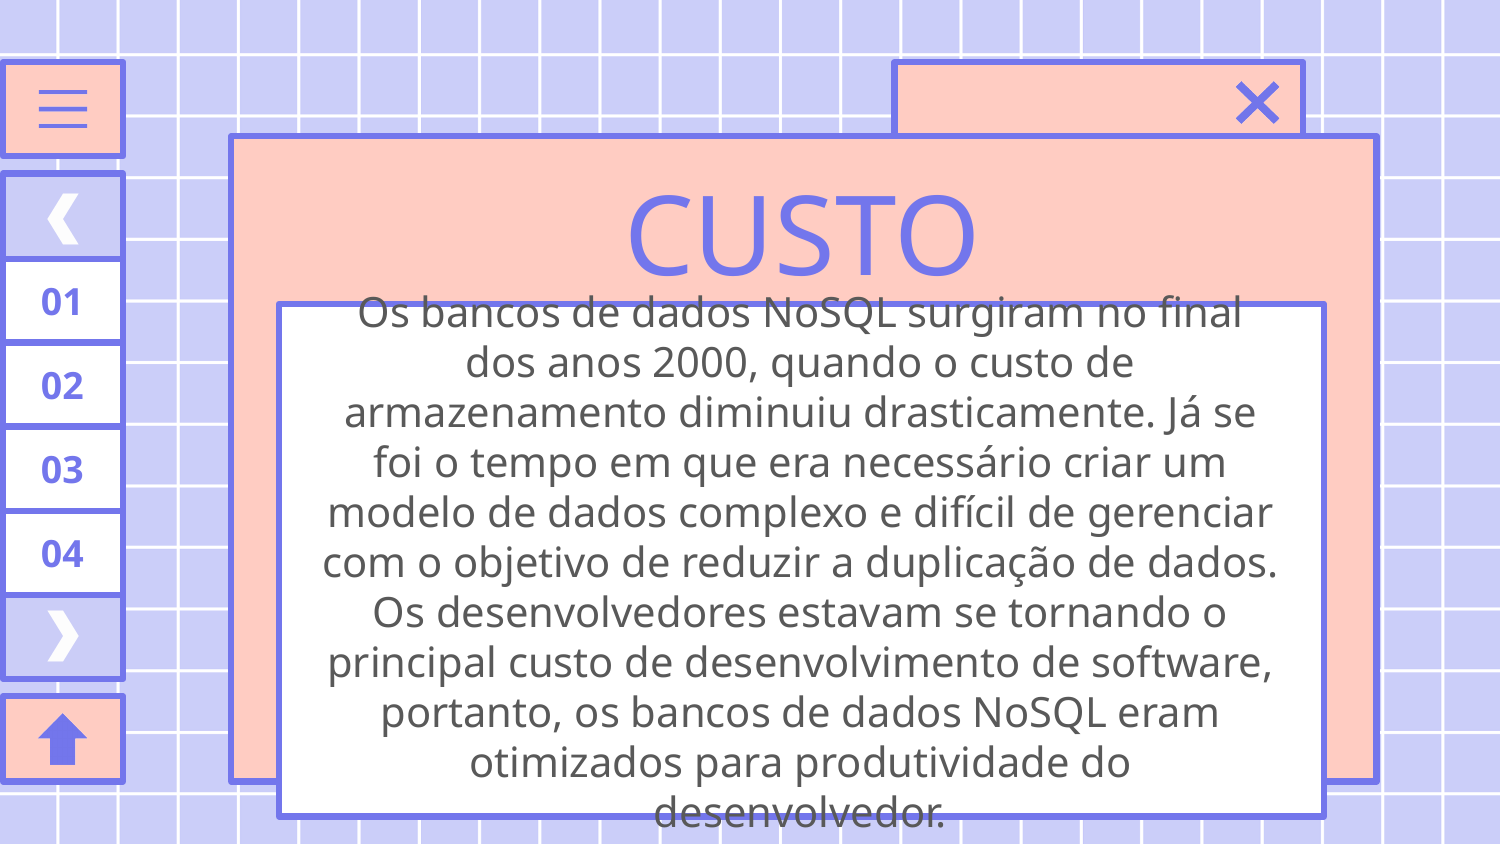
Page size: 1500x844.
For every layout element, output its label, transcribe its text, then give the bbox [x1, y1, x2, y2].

text_box [856, 807, 868, 814]
picture [38, 90, 88, 128]
text_box [685, 807, 697, 814]
text_box [278, 303, 1324, 817]
text_box [364, 303, 383, 324]
text_box [577, 307, 589, 324]
text_box [906, 807, 919, 817]
text_box [427, 307, 440, 324]
picture [38, 193, 88, 245]
text_box [774, 303, 786, 321]
text_box 01 [20, 281, 104, 319]
text_box [880, 807, 892, 817]
title CUSTO [280, 144, 1326, 319]
text_box [799, 807, 812, 817]
picture [37, 713, 87, 765]
text_box [659, 807, 671, 817]
picture [38, 610, 88, 662]
text_box [637, 307, 649, 324]
picture [0, 0, 1500, 844]
text_box 04 [20, 533, 104, 572]
text_box [753, 807, 765, 817]
text_box 02 [20, 365, 104, 403]
text_box [729, 807, 741, 814]
text_box 03 [20, 449, 104, 487]
text_box [686, 307, 698, 324]
subtitle Os bancos de dados NoSQL surgiram no final dos anos 2000, quando o custo de armazenamento diminuiu drasticamente. Já se foi o tempo em que era necessário criar um modelo de dados complexo e difícil de gerenciar com o objetivo de reduzir a duplicação de dados. Os desenvolvedores estavam se tornando o principal custo de desenvolvimento de software, portanto, os bancos de dados NoSQL eram otimizados para produtividade do desenvolvedor. [321, 351, 1280, 770]
text_box [849, 303, 868, 324]
